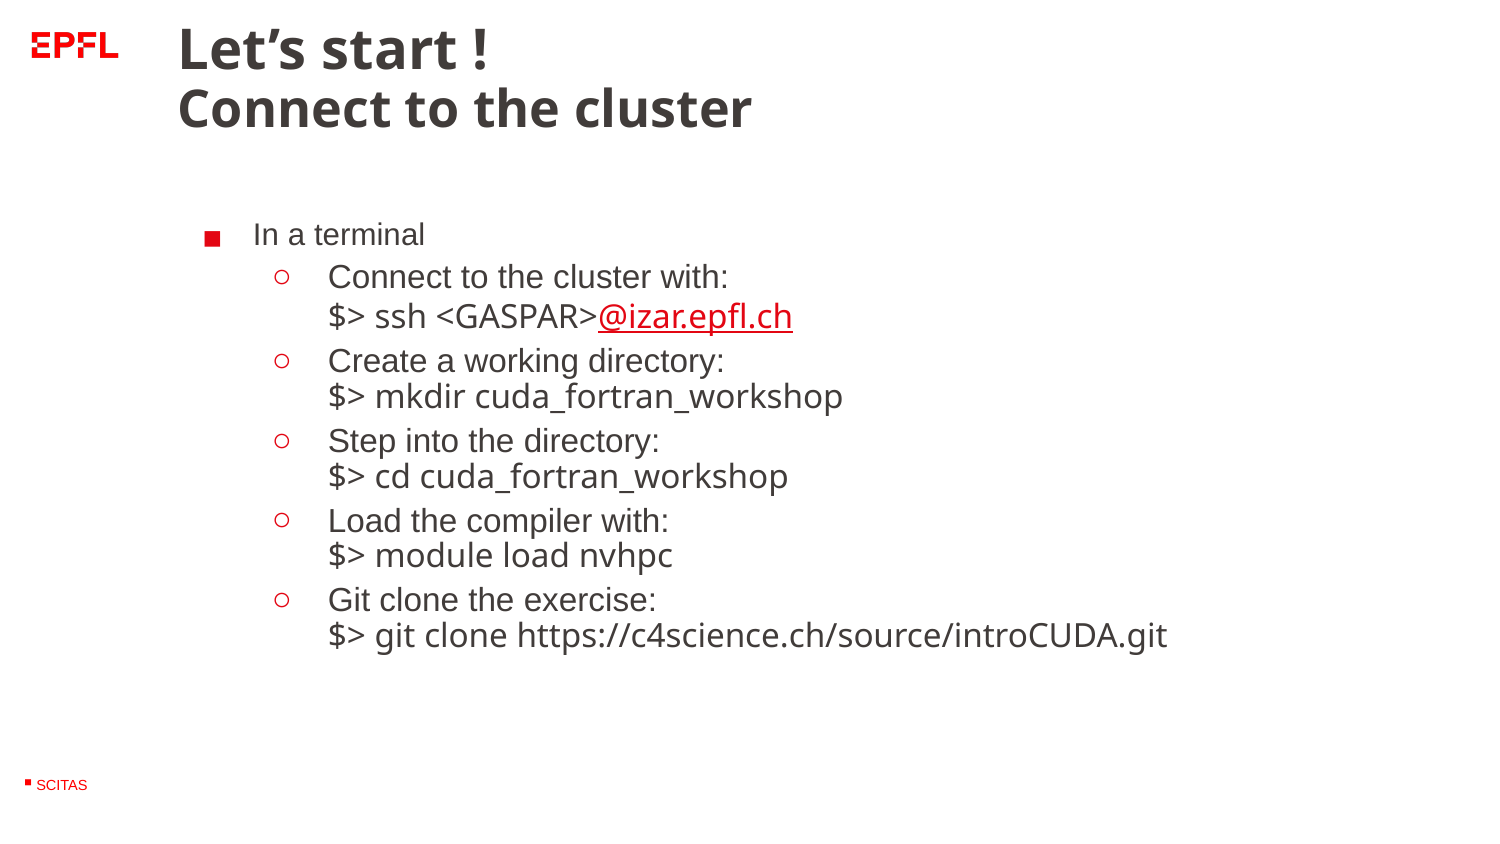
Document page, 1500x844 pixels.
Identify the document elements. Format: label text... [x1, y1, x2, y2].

title Let’s start ! Connect to the cluster [148, 21, 1416, 113]
list In a terminal Connect to the cluster with: $> ssh <GASPAR>@izar.epfl.ch Create a working directory: $> mkdir cuda_fortran_workshop Step into the directory: $> cd cuda_fortran_workshop Load the compiler with: $> module load nvhpc Git clone the exercise: $> git clone https://c4science.ch/source/introCUDA.git [148, 210, 1465, 844]
picture [21, 21, 129, 69]
